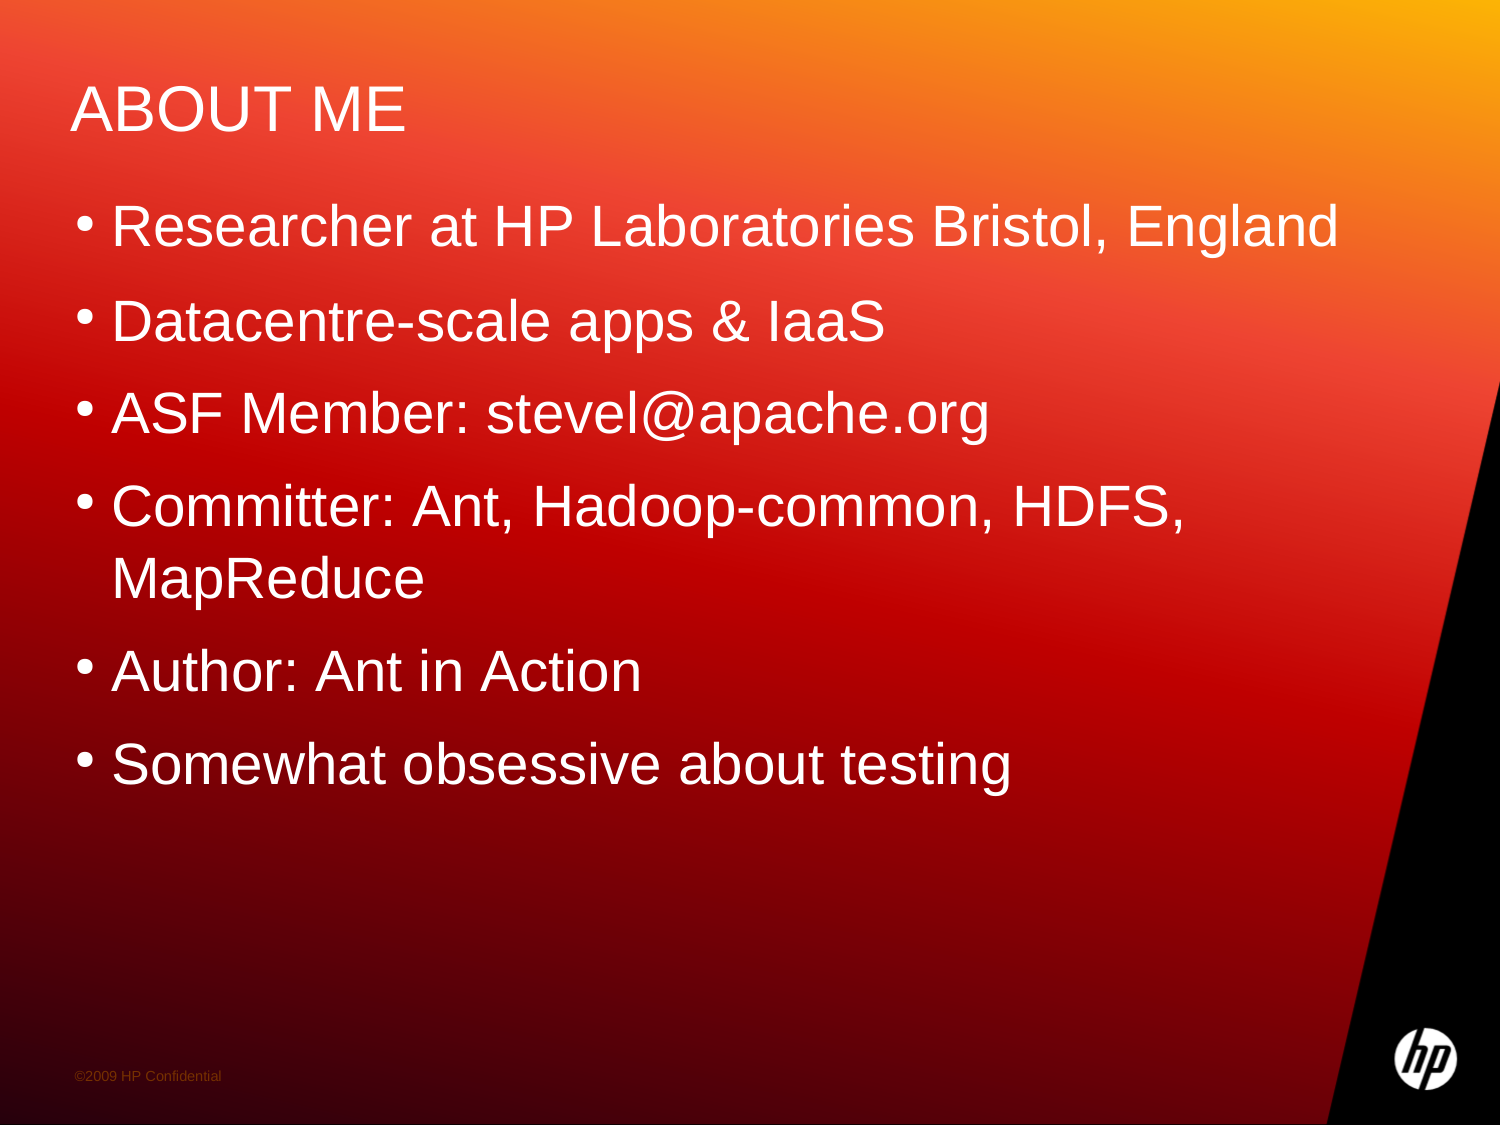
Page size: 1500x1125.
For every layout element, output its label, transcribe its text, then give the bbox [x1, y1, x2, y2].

text_box ABOUT ME [55, 68, 1430, 153]
text_box Researcher at HP Laboratories Bristol, England Datacentre-scale apps & IaaS ASF Member: stevel@apache.org Committer: Ant, Hadoop-common, HDFS, MapReduce Author: Ant in Action Somewhat obsessive about testing [59, 187, 1422, 685]
picture [0, 0, 1500, 1125]
